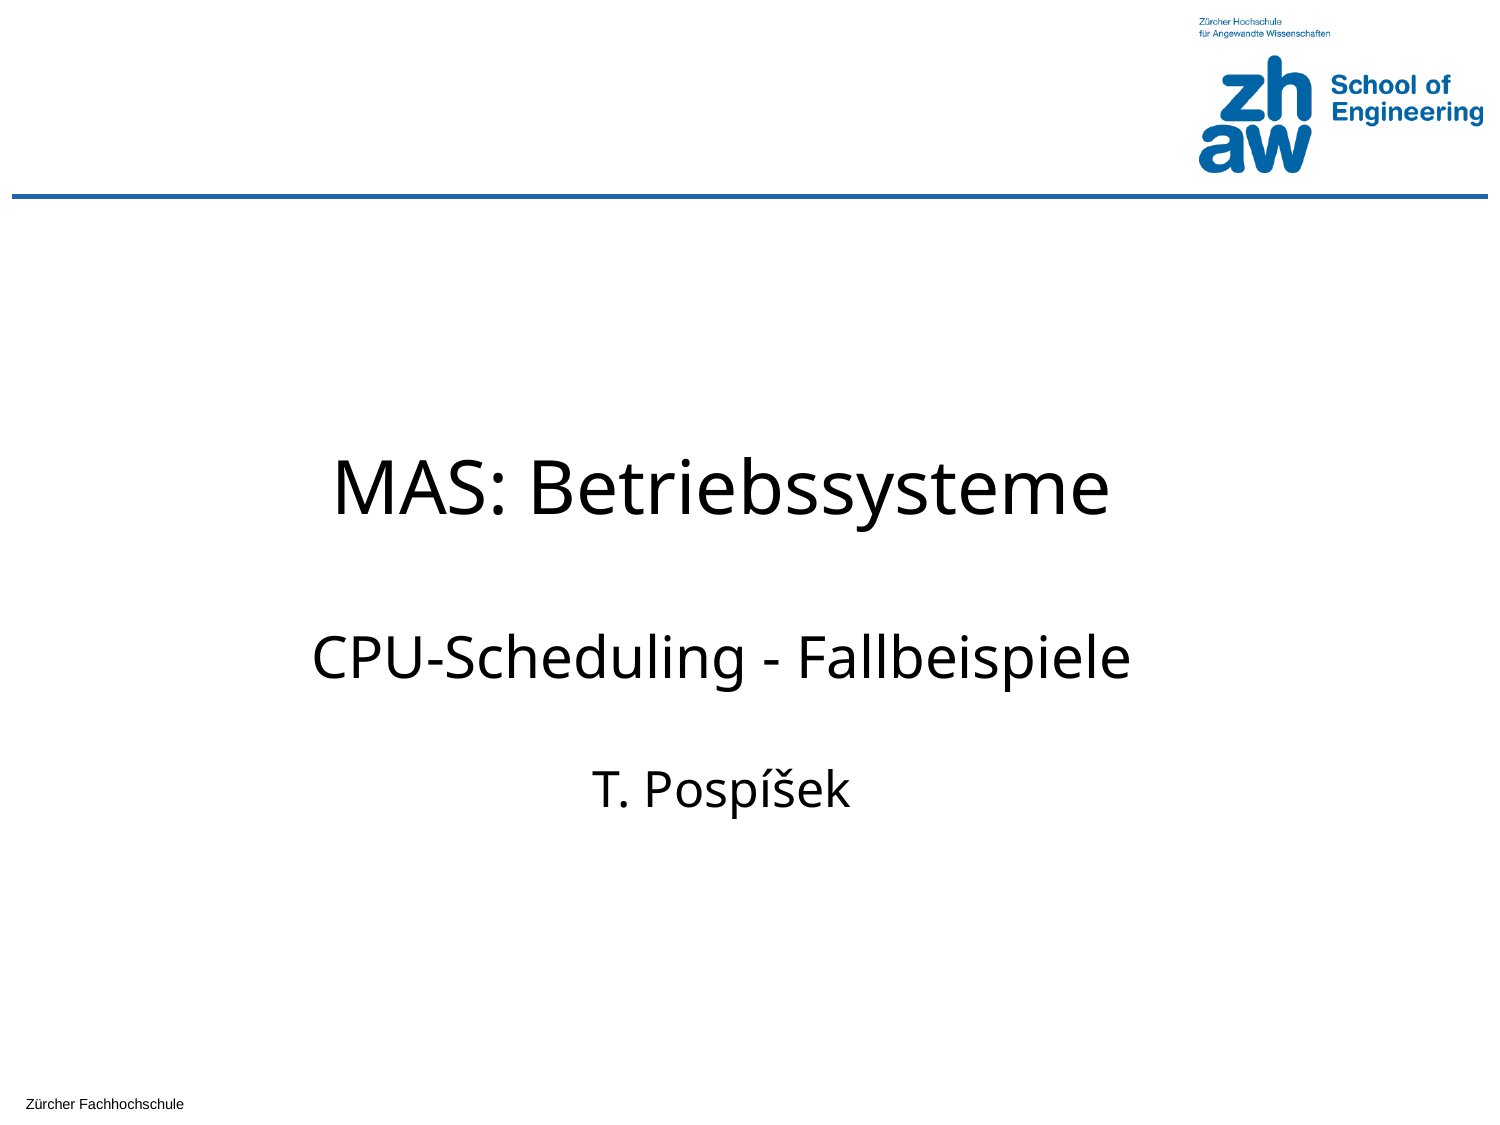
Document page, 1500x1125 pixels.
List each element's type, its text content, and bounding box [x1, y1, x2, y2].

picture [1199, 18, 1483, 173]
text_box MAS: Betriebssysteme CPU-Scheduling - Fallbeispiele T. Pospíšek [49, 337, 1394, 763]
